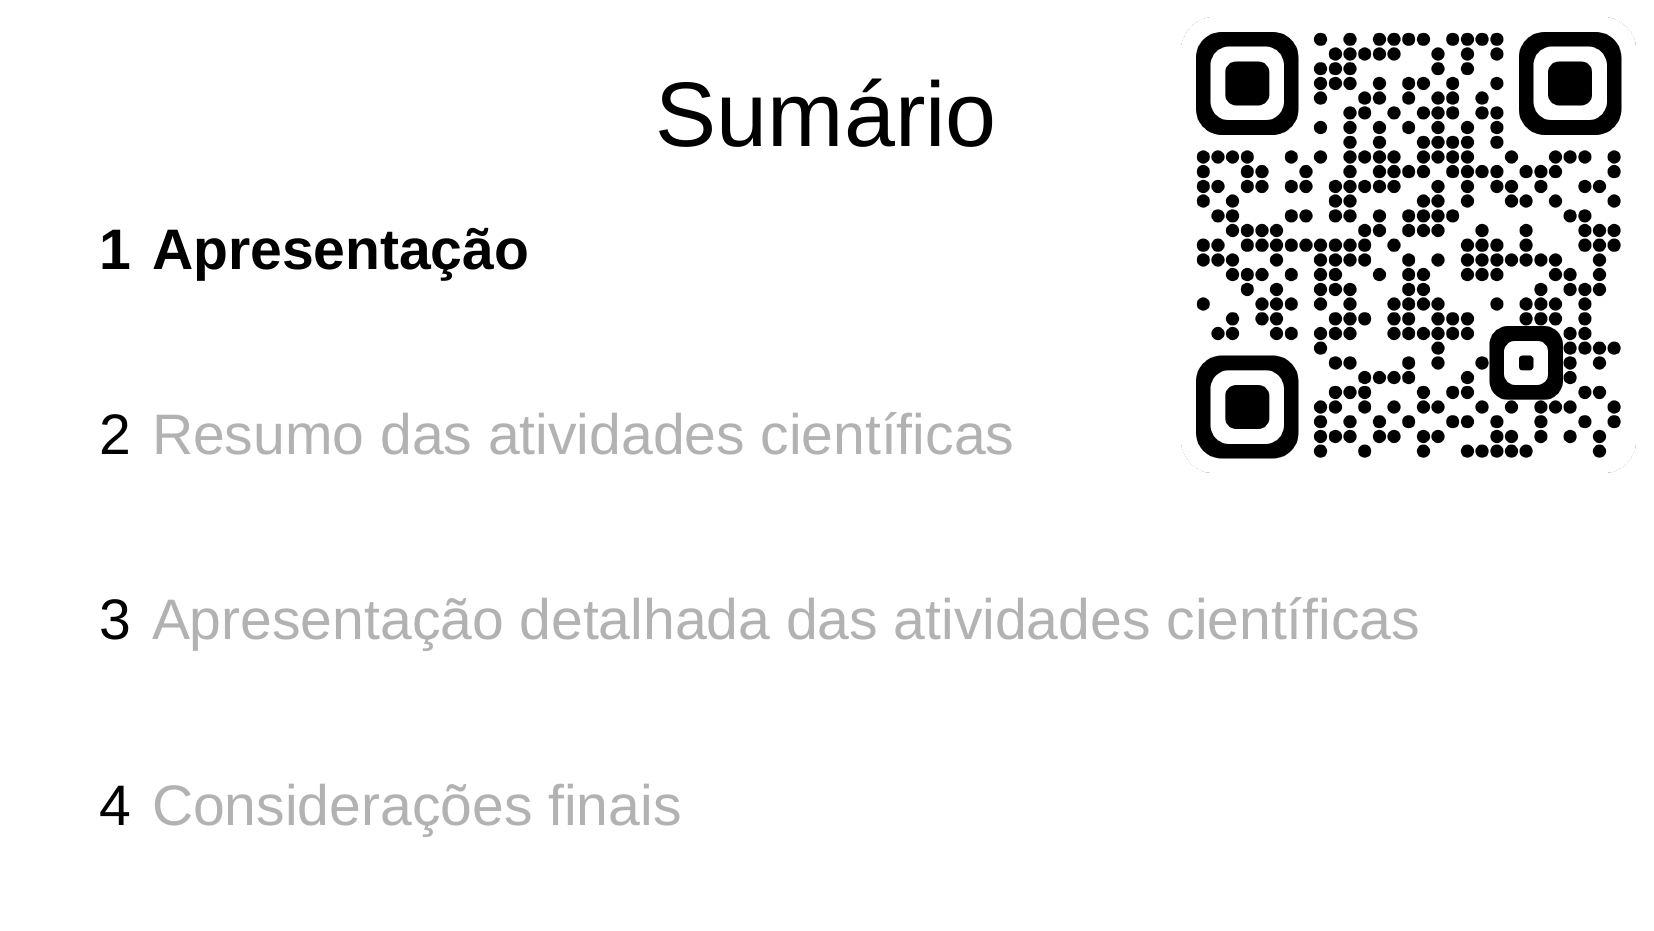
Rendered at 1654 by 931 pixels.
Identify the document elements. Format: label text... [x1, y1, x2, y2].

list Apresentação Resumo das atividades científicas Apresentação detalhada das atividades científicas Considerações finais [82, 217, 1571, 839]
title Sumário [82, 37, 1181, 193]
picture [1181, 17, 1636, 473]
